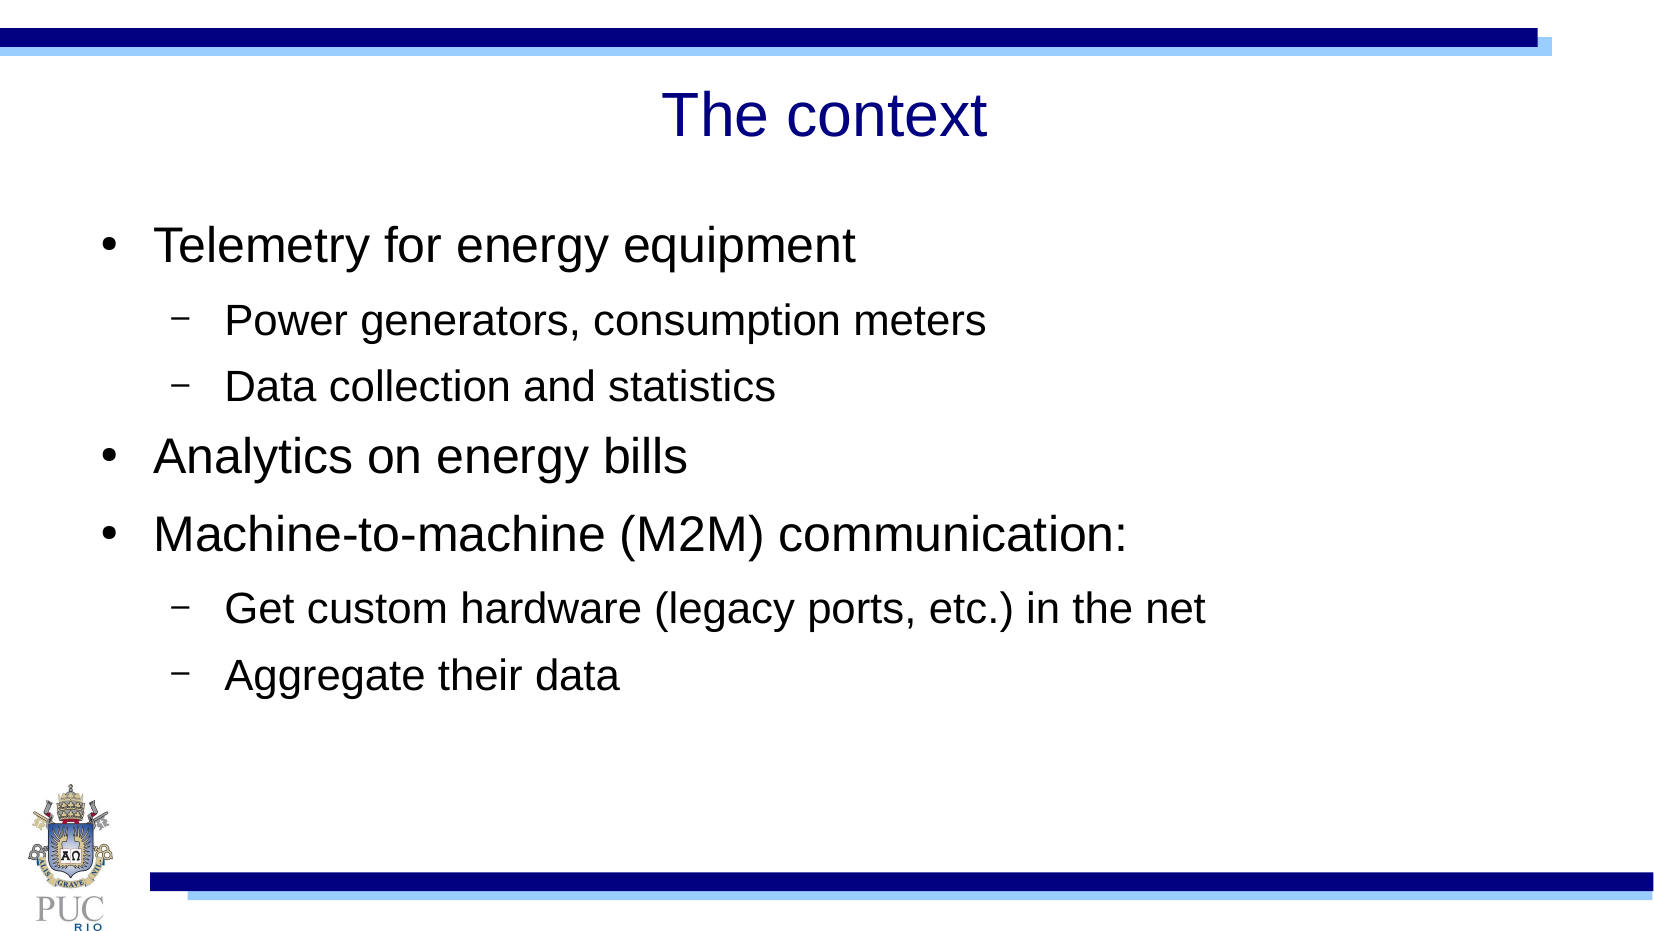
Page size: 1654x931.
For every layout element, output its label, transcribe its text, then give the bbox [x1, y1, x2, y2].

title The context [37, 37, 1613, 193]
list Telemetry for energy equipment Power generators, consumption meters Data collection and statistics Analytics on energy bills Machine-to-machine (M2M) communication: Get custom hardware (legacy ports, etc.) in the net Aggregate their data [82, 217, 1571, 758]
picture [28, 784, 113, 931]
